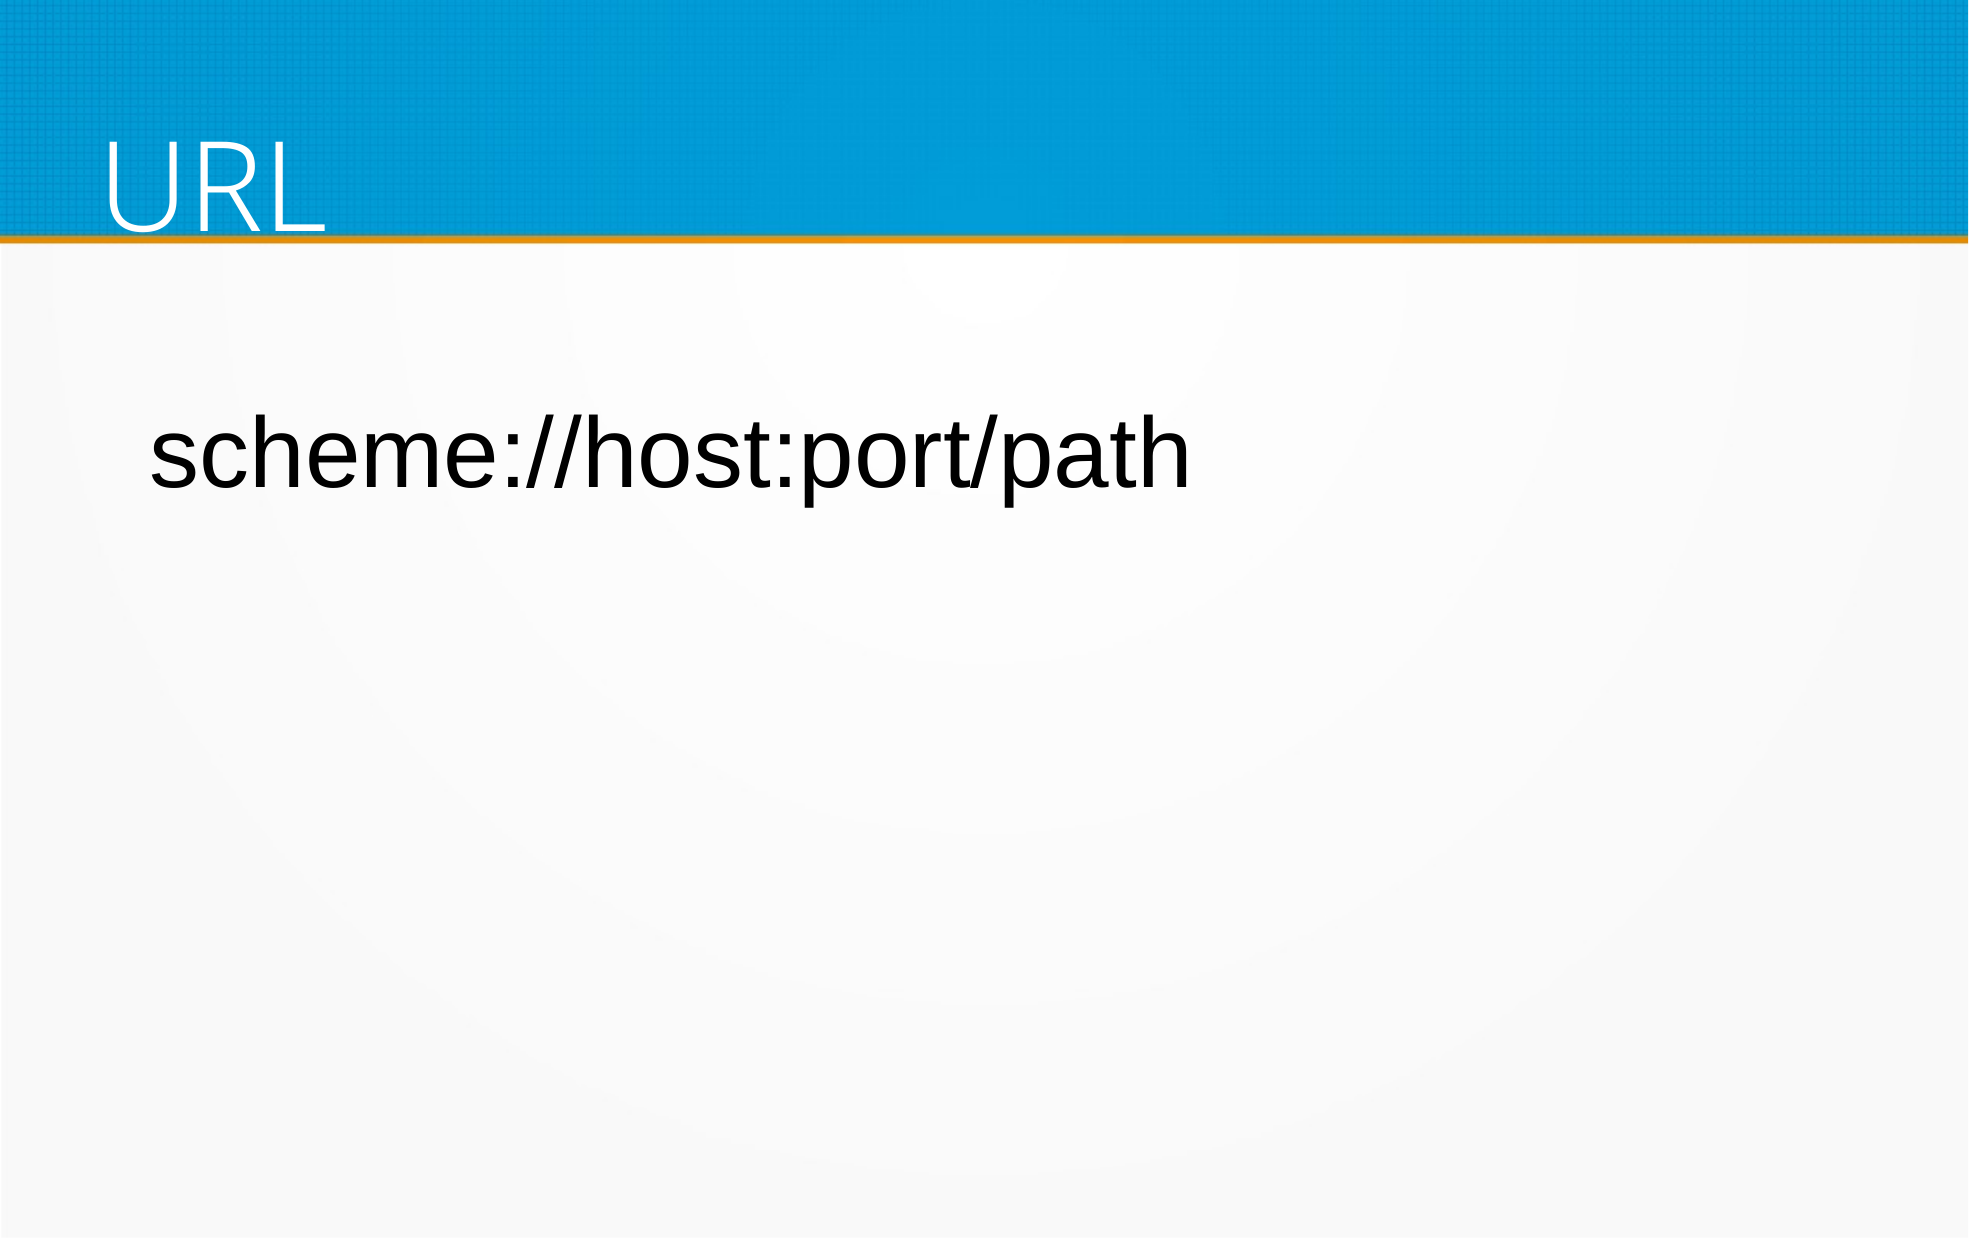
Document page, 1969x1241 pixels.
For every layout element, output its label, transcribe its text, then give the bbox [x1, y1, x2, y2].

text_box scheme://host:port/path [135, 390, 1801, 517]
title URL [98, 49, 1870, 257]
picture [0, 233, 1969, 1241]
